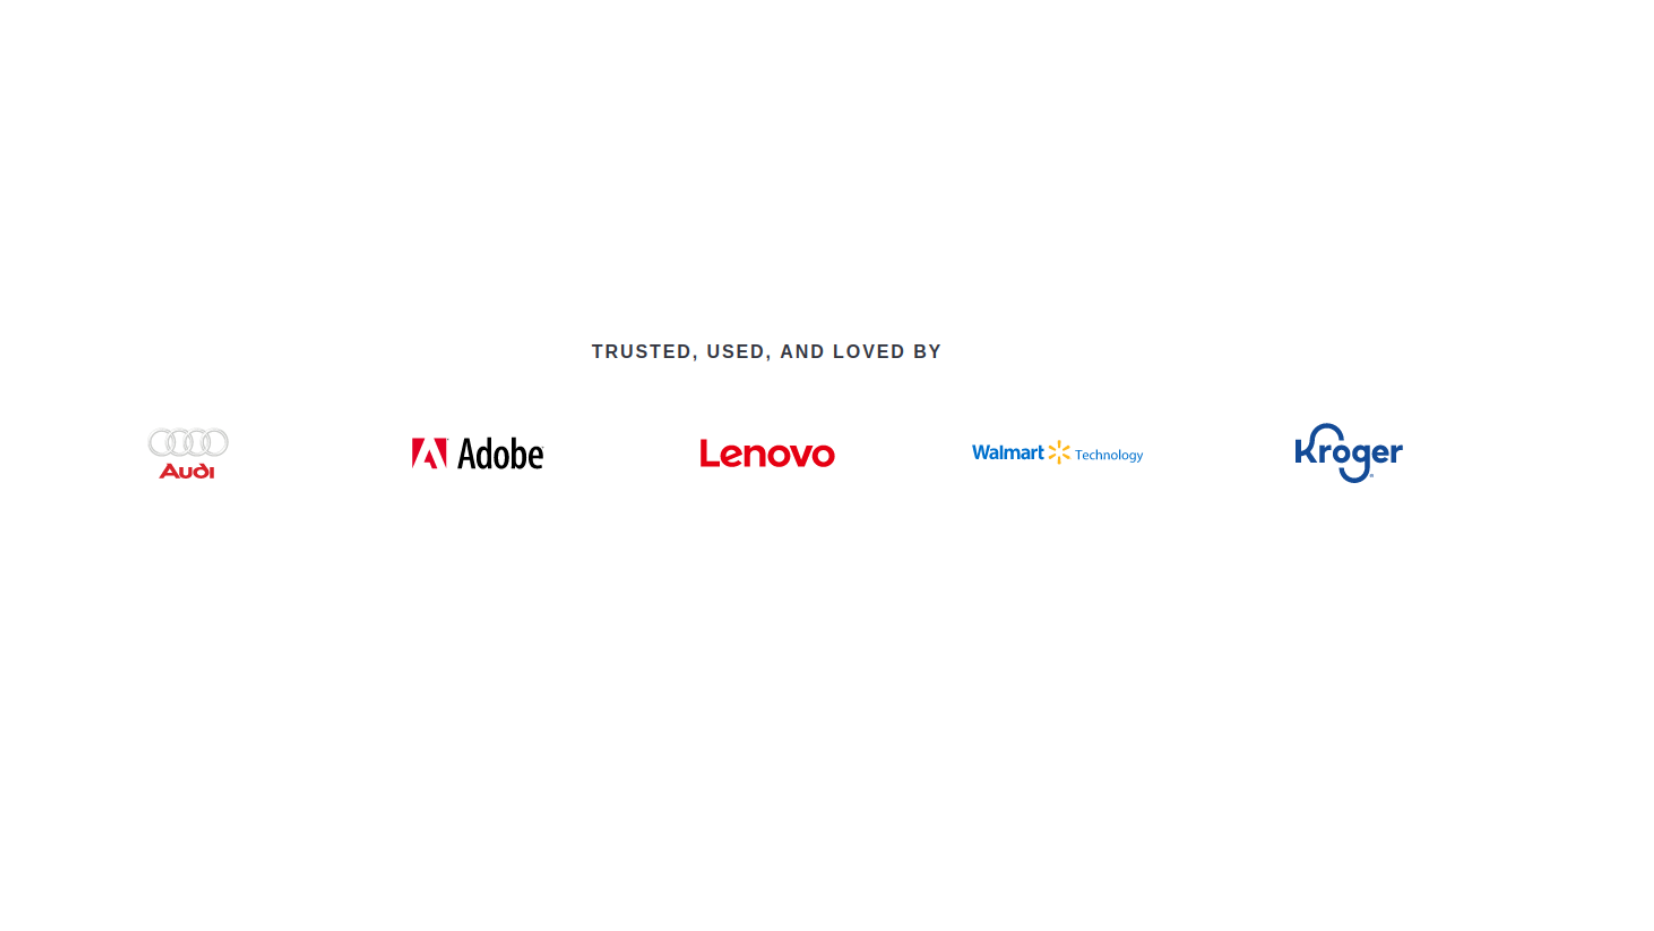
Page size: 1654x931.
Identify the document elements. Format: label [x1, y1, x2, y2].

picture [109, 299, 1463, 615]
